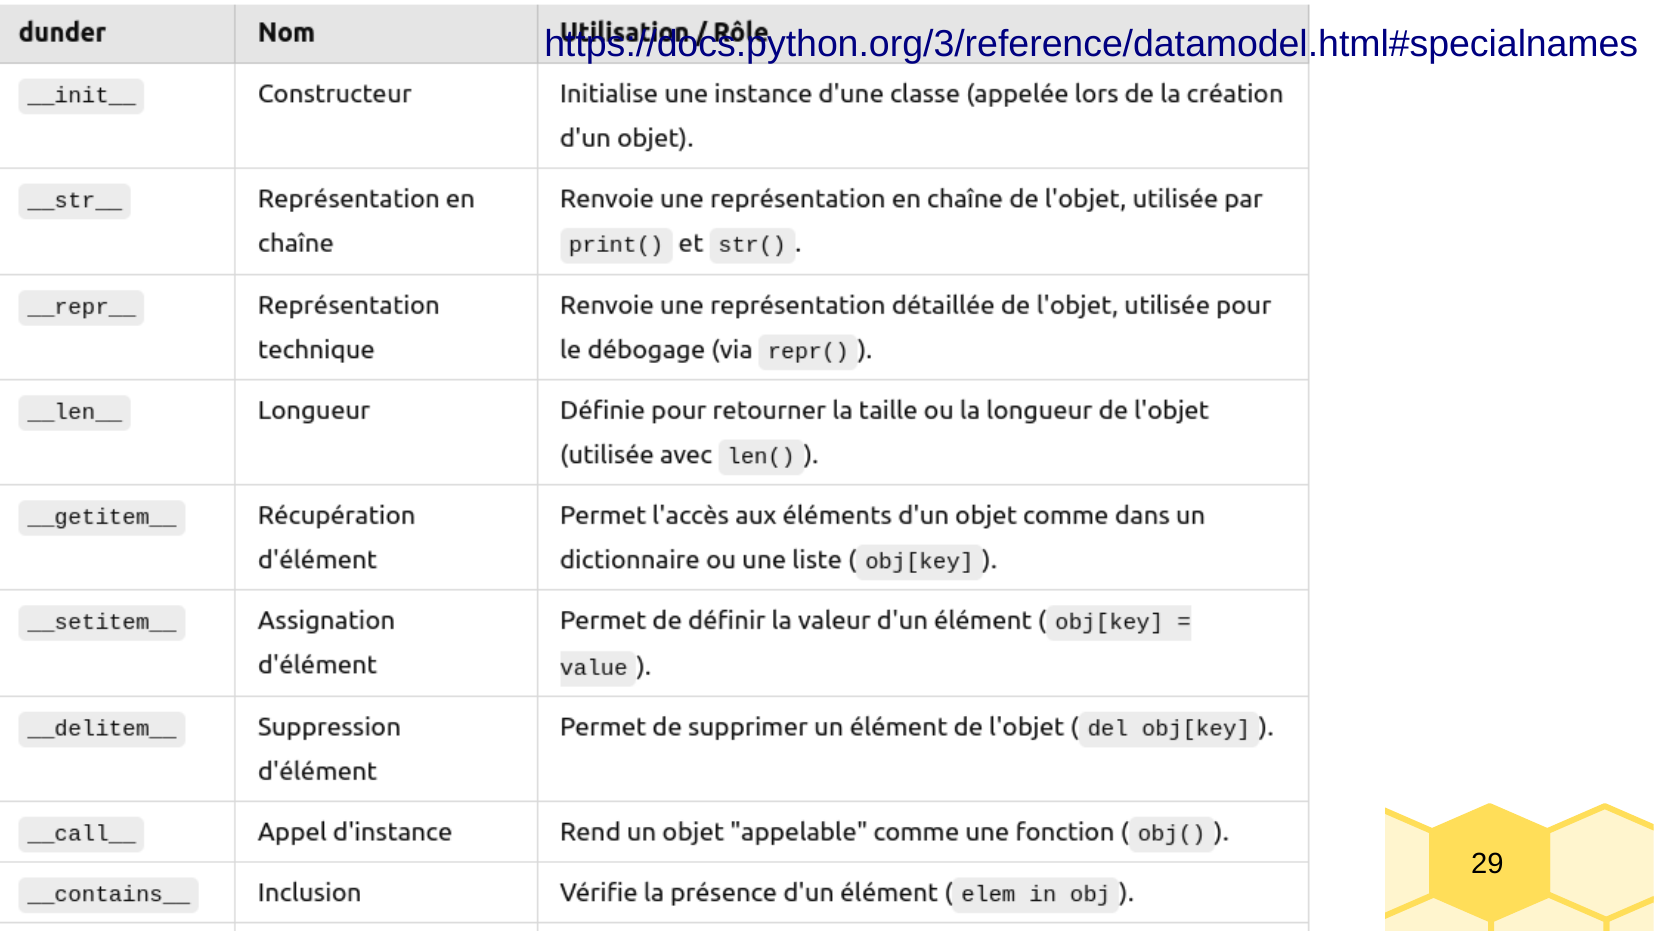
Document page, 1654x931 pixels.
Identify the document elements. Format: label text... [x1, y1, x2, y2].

text_box https://docs.python.org/3/reference/datamodel.html#specialnames [529, 14, 1654, 72]
picture [0, 0, 1385, 931]
